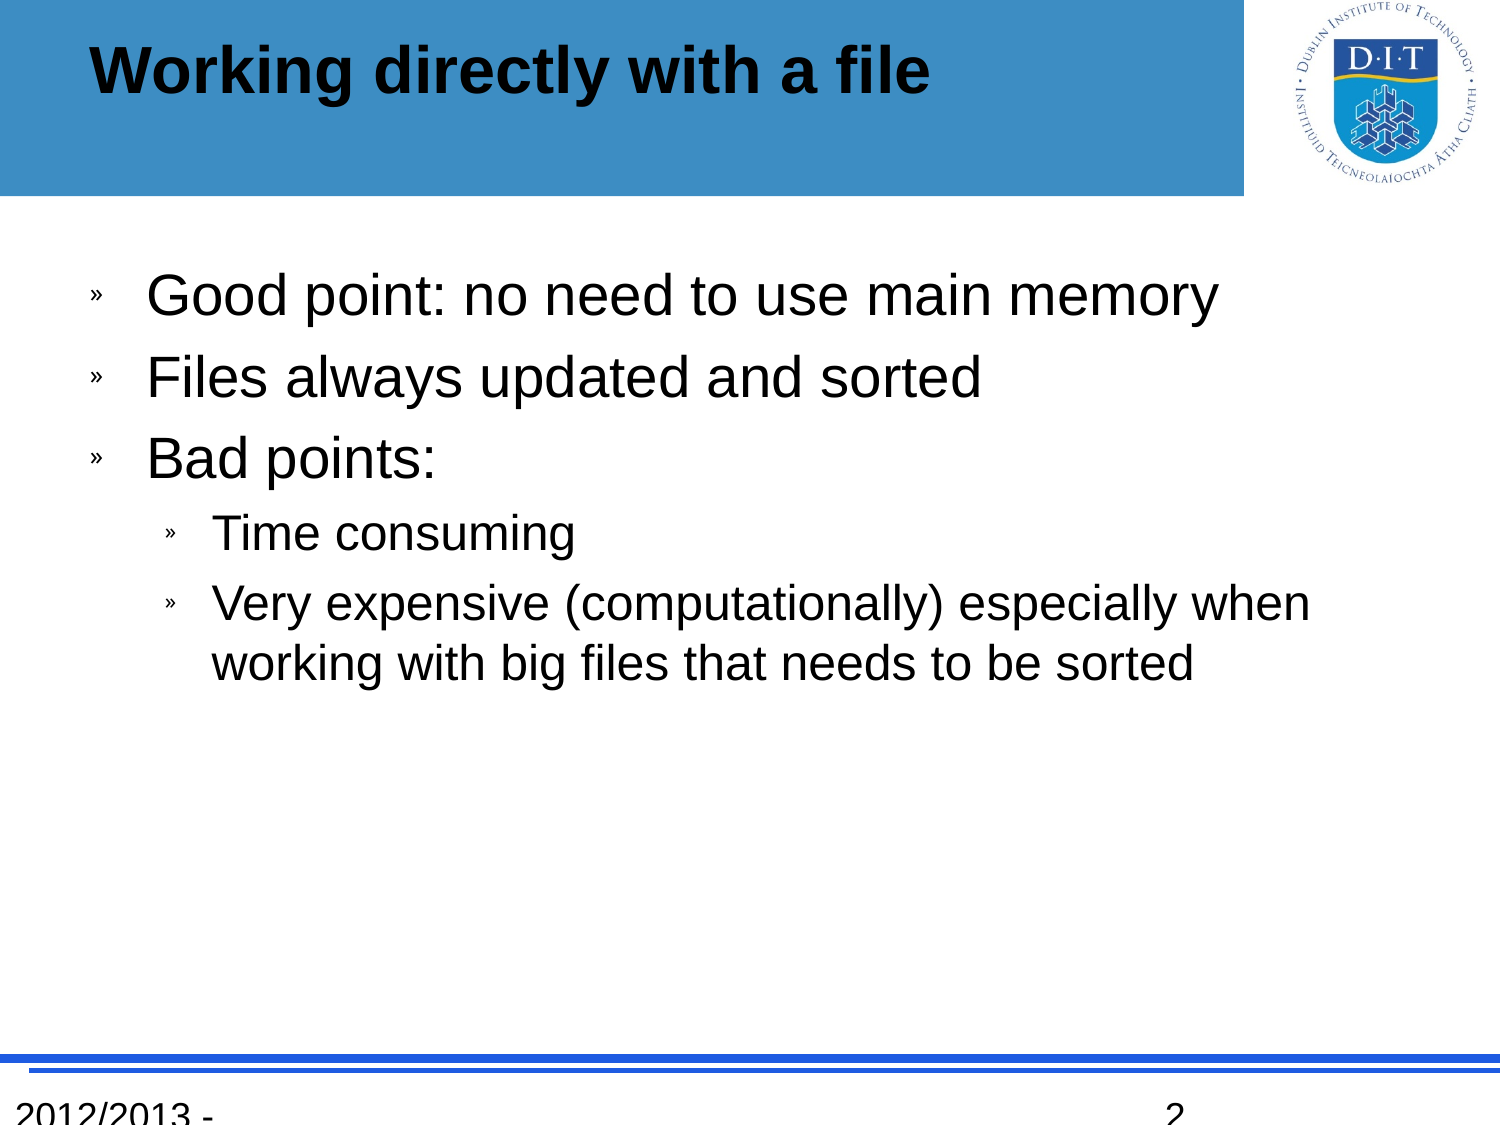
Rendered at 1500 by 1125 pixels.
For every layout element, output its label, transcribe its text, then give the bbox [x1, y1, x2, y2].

title Working directly with a file [75, 19, 1105, 182]
list Good point: no need to use main memory Files always updated and sorted Bad points: Time consuming Very expensive (computationally) especially when working with big files that needs to be sorted [75, 249, 1425, 1050]
picture [1293, 0, 1478, 185]
slide_number <number> [1149, 1084, 1500, 1125]
slide_number 2012/2013 - DT228/4 [0, 1084, 350, 1125]
